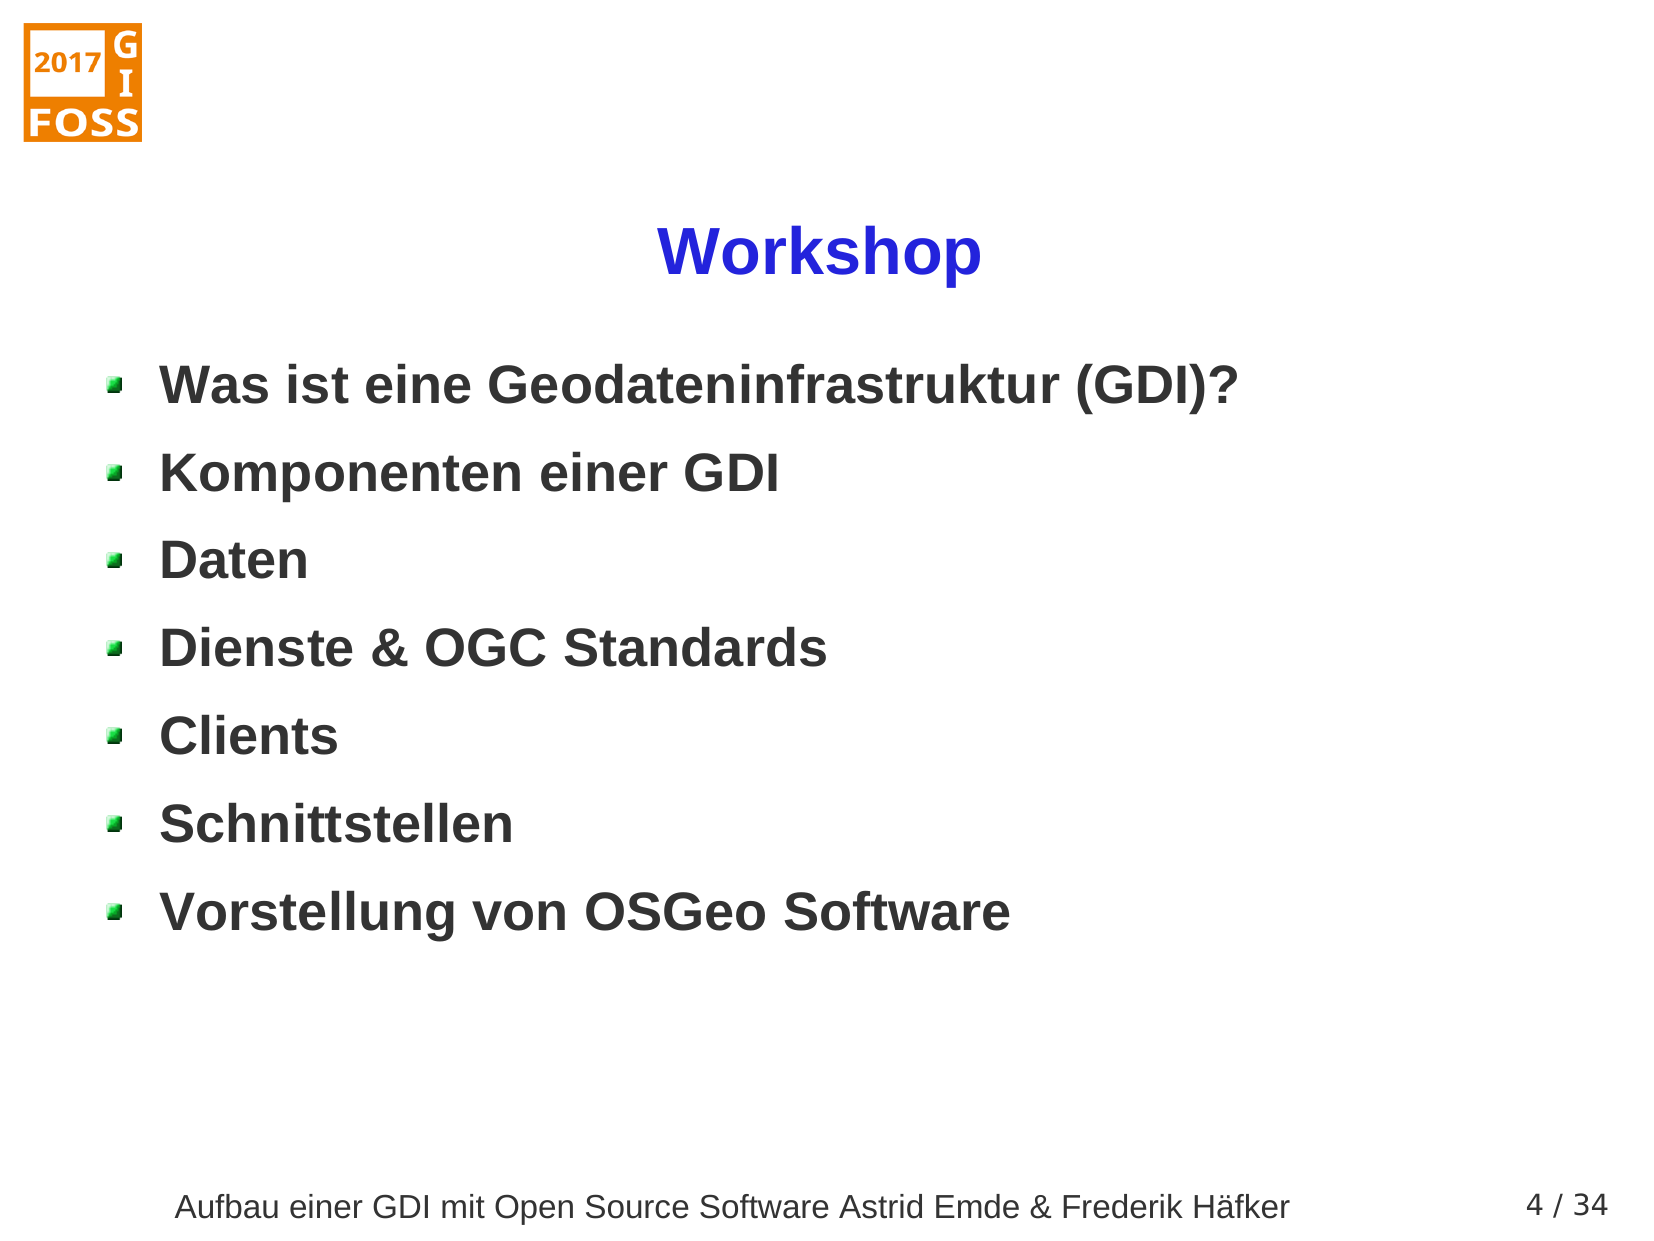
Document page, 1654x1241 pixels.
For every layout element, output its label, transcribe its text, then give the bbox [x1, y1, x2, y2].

picture [23, 23, 142, 142]
list Was ist eine Geodateninfrastruktur (GDI)? Komponenten einer GDI Daten Dienste & OGC Standards Clients Schnittstellen Vorstellung von OSGeo Software [88, 354, 1577, 1173]
title Workshop [76, 177, 1565, 325]
